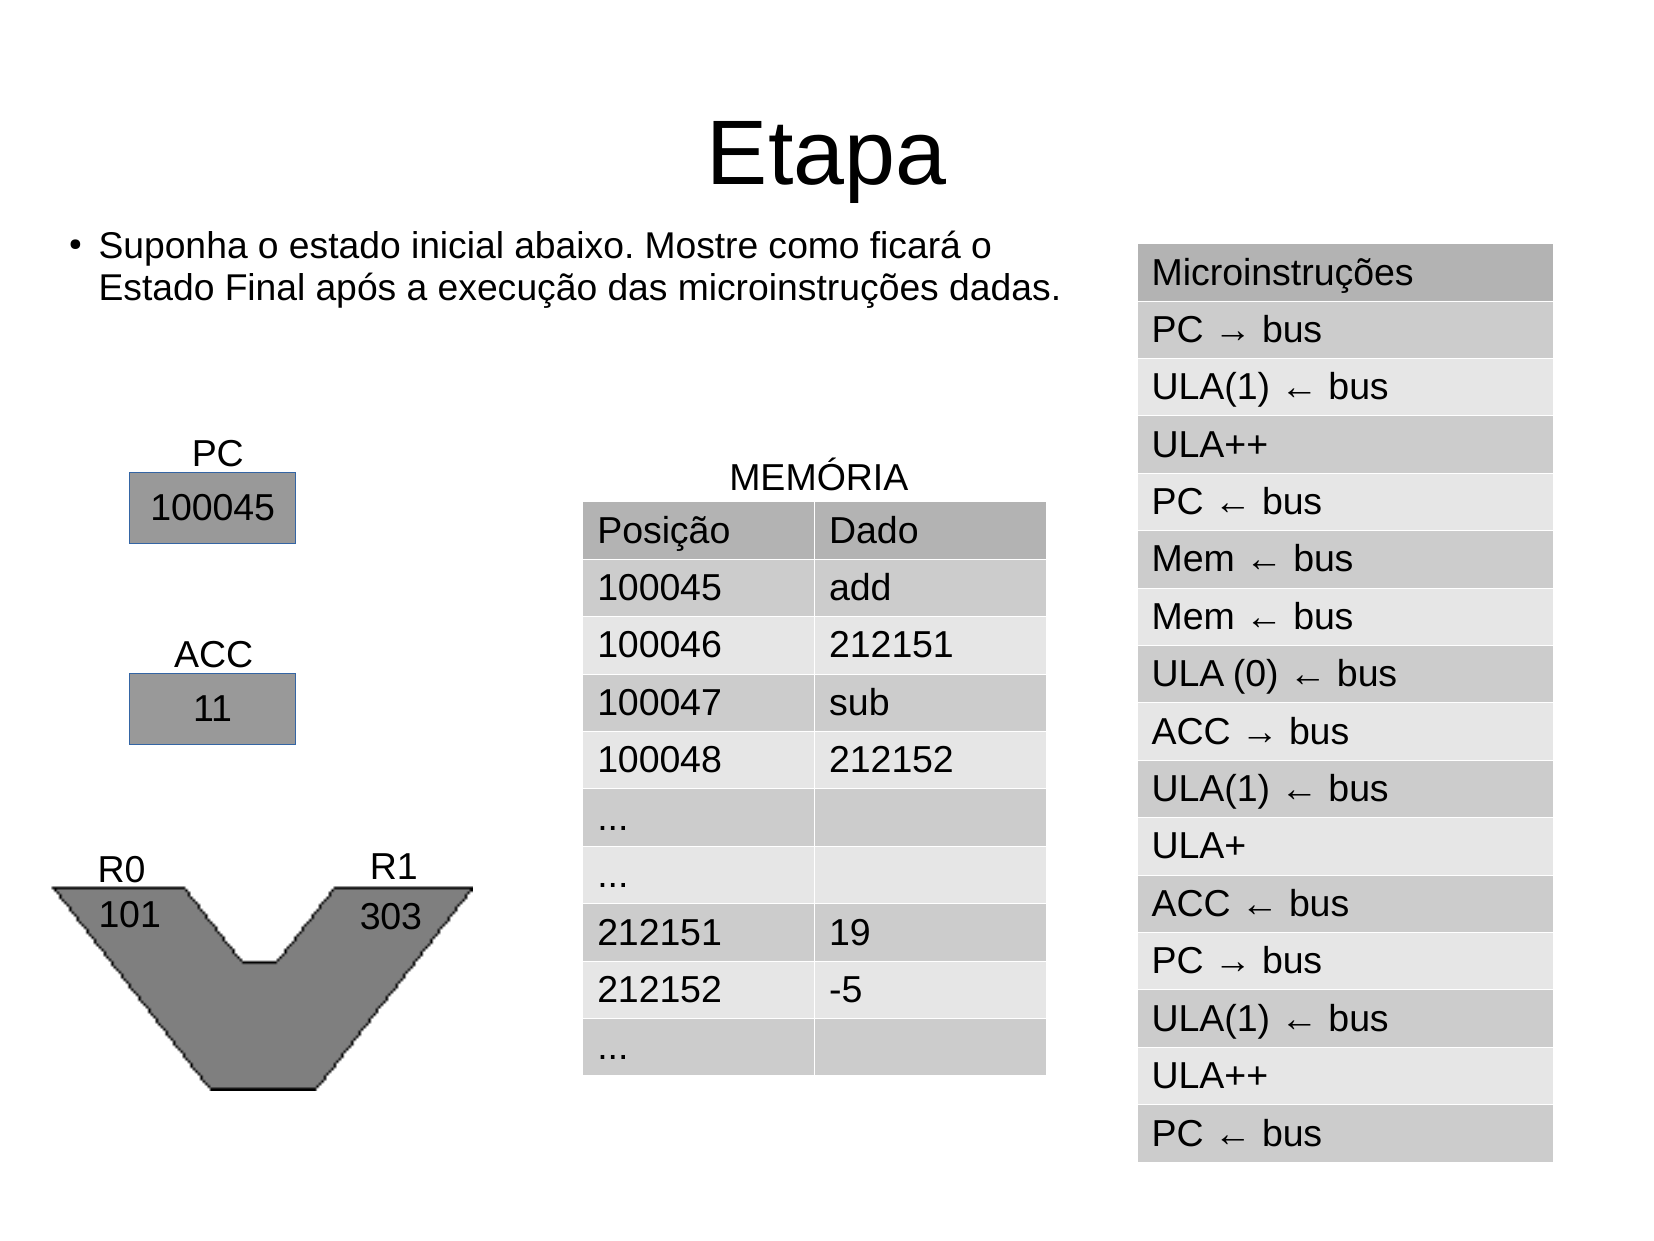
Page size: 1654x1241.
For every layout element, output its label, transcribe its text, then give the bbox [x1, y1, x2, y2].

title Etapa [82, 49, 1571, 257]
text_box ACC [159, 625, 269, 683]
text_box 101 [83, 885, 176, 943]
table_cell -5 [815, 962, 1046, 1018]
table_cell 212152 [583, 962, 814, 1018]
table_cell 100048 [583, 732, 814, 788]
table_cell 19 [815, 904, 1046, 961]
table_cell sub [815, 675, 1046, 731]
table_cell ACC ← bus [1138, 876, 1553, 932]
table_cell [815, 847, 1046, 903]
table_cell ULA++ [1138, 416, 1553, 473]
table_cell PC ← bus [1138, 474, 1553, 530]
table_cell ULA+ [1138, 818, 1553, 875]
table_cell ULA(1) ← bus [1138, 990, 1553, 1047]
table_header Microinstruções [1138, 244, 1553, 301]
text_box 100045 [129, 472, 296, 544]
table_cell ULA (0) ← bus [1138, 646, 1553, 702]
table_cell ULA++ [1138, 1048, 1553, 1104]
table_cell [815, 1019, 1046, 1075]
list Suponha o estado inicial abaixo. Mostre como ficará o Estado Final após a execução das microinstruções dadas. [59, 224, 1063, 336]
table_cell 212151 [583, 904, 814, 961]
table_header Dado [815, 502, 1046, 559]
table_cell add [815, 560, 1046, 616]
table_cell ULA(1) ← bus [1138, 761, 1553, 817]
table_cell ULA(1) ← bus [1138, 359, 1553, 415]
table_cell 212152 [815, 732, 1046, 788]
table_cell 100047 [583, 675, 814, 731]
text_box MEMÓRIA [714, 448, 924, 506]
table_cell ... [583, 1019, 814, 1075]
table_cell PC ← bus [1138, 1105, 1553, 1162]
table_cell ACC → bus [1138, 703, 1553, 760]
table_cell PC → bus [1138, 933, 1553, 989]
table_cell 100046 [583, 617, 814, 674]
table_cell 100045 [583, 560, 814, 616]
table_cell Mem ← bus [1138, 531, 1553, 588]
text_box R0 [82, 840, 161, 898]
table_cell ... [583, 789, 814, 846]
table_header Posição [583, 502, 814, 559]
text_box R1 [355, 838, 433, 888]
text_box PC [177, 425, 259, 483]
table_cell [815, 789, 1046, 846]
picture [50, 885, 473, 1091]
text_box 11 [129, 673, 296, 745]
table_cell 212151 [815, 617, 1046, 674]
text_box 303 [345, 888, 438, 945]
table_cell ... [583, 847, 814, 903]
table_cell Mem ← bus [1138, 589, 1553, 645]
table_cell PC → bus [1138, 302, 1553, 358]
